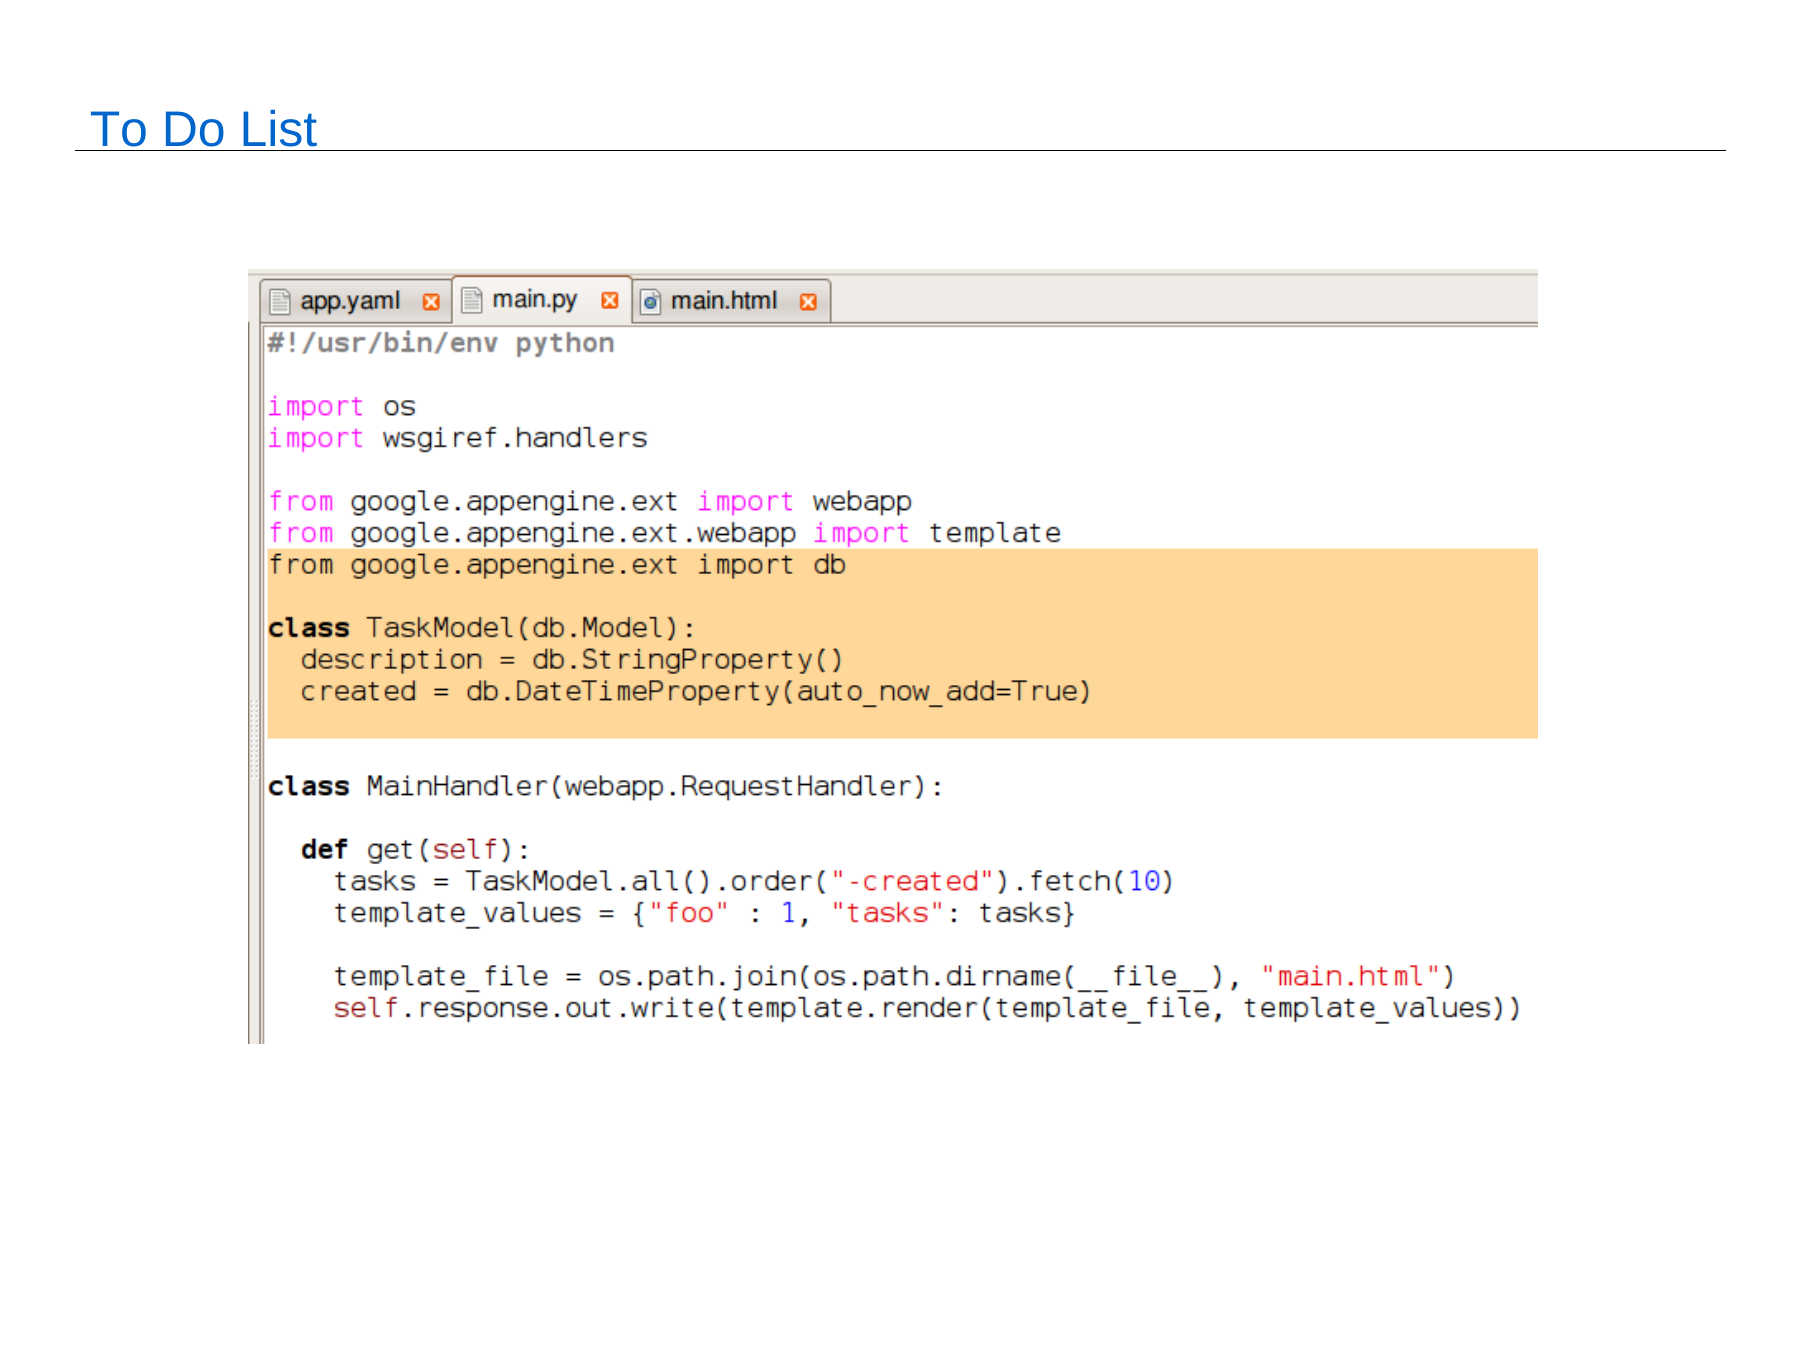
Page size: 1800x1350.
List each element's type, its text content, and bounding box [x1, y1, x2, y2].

picture [248, 269, 1538, 1044]
title To Do List [89, 71, 1489, 165]
